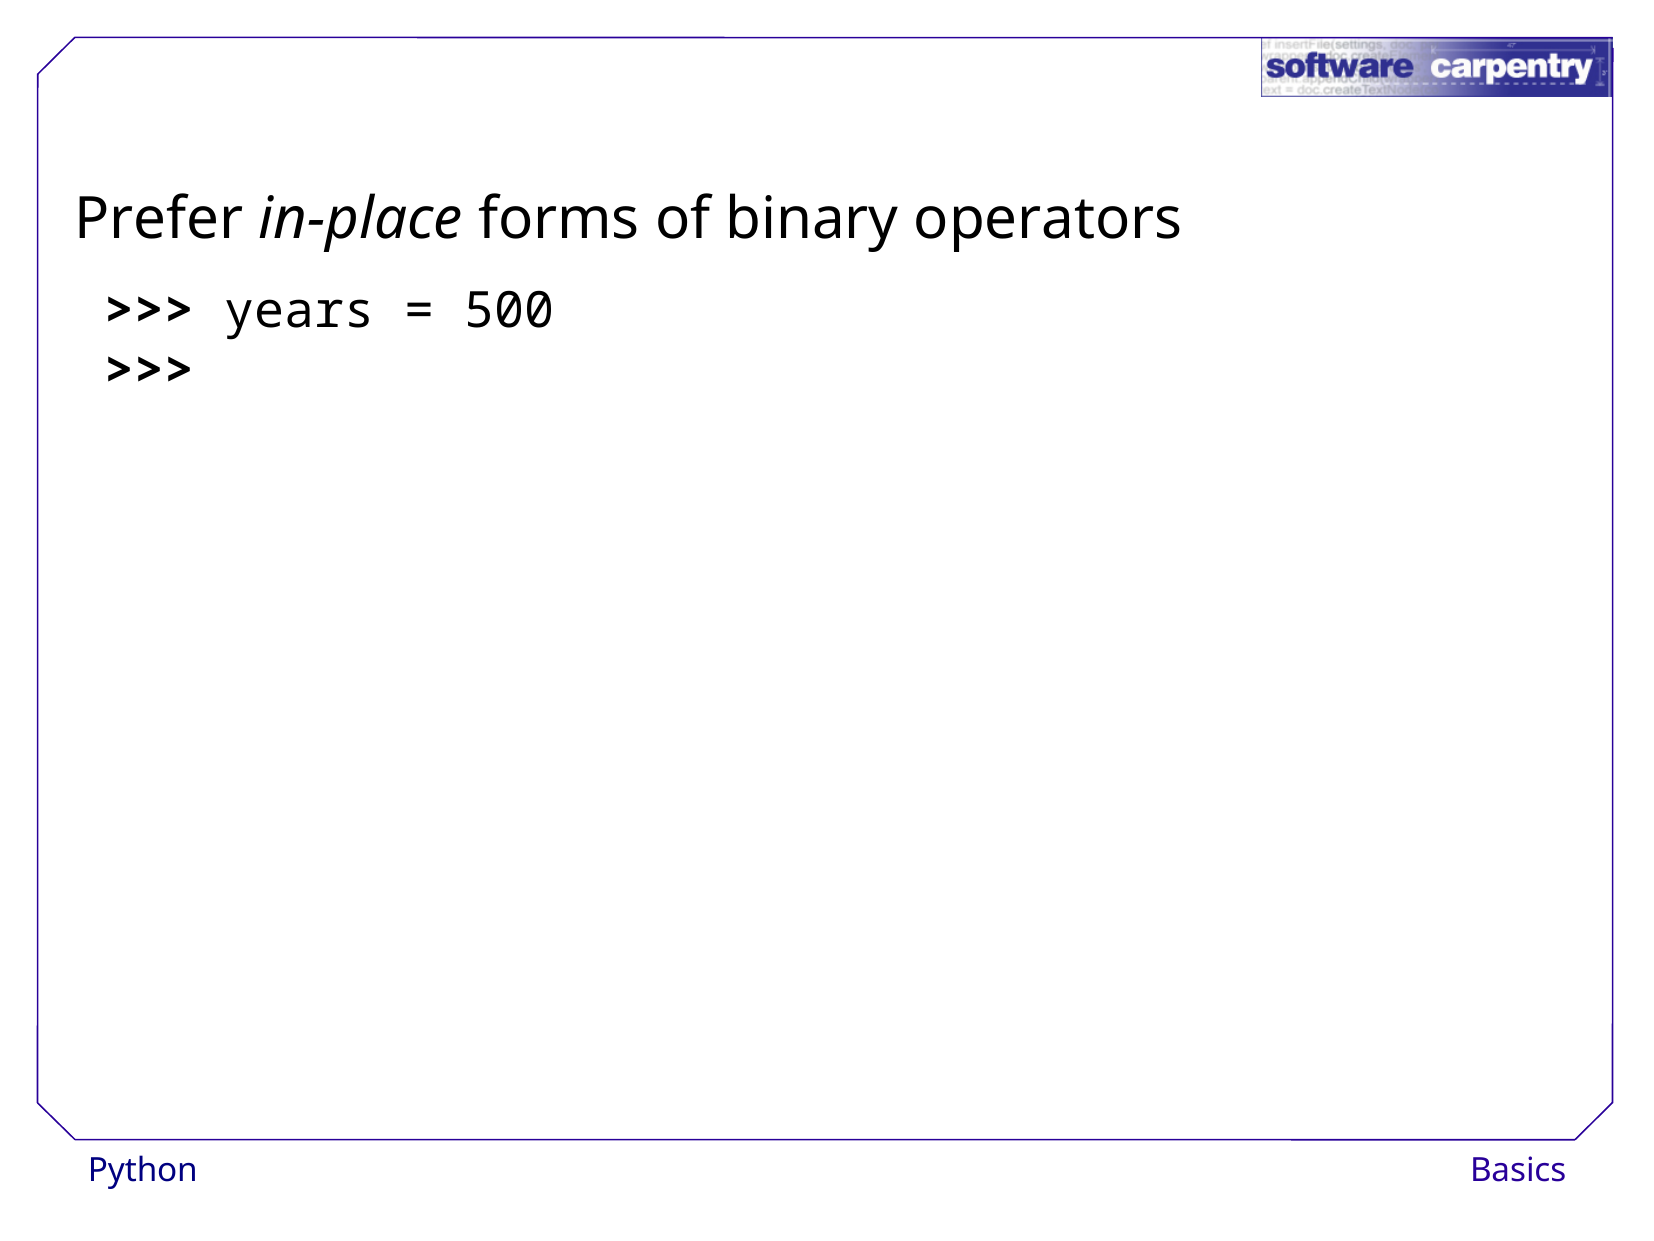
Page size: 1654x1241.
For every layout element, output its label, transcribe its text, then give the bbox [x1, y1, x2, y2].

text_box >>> years = 500 >>> [89, 270, 1517, 866]
picture [1261, 39, 1613, 97]
text_box Prefer in-place forms of binary operators [59, 138, 1348, 259]
